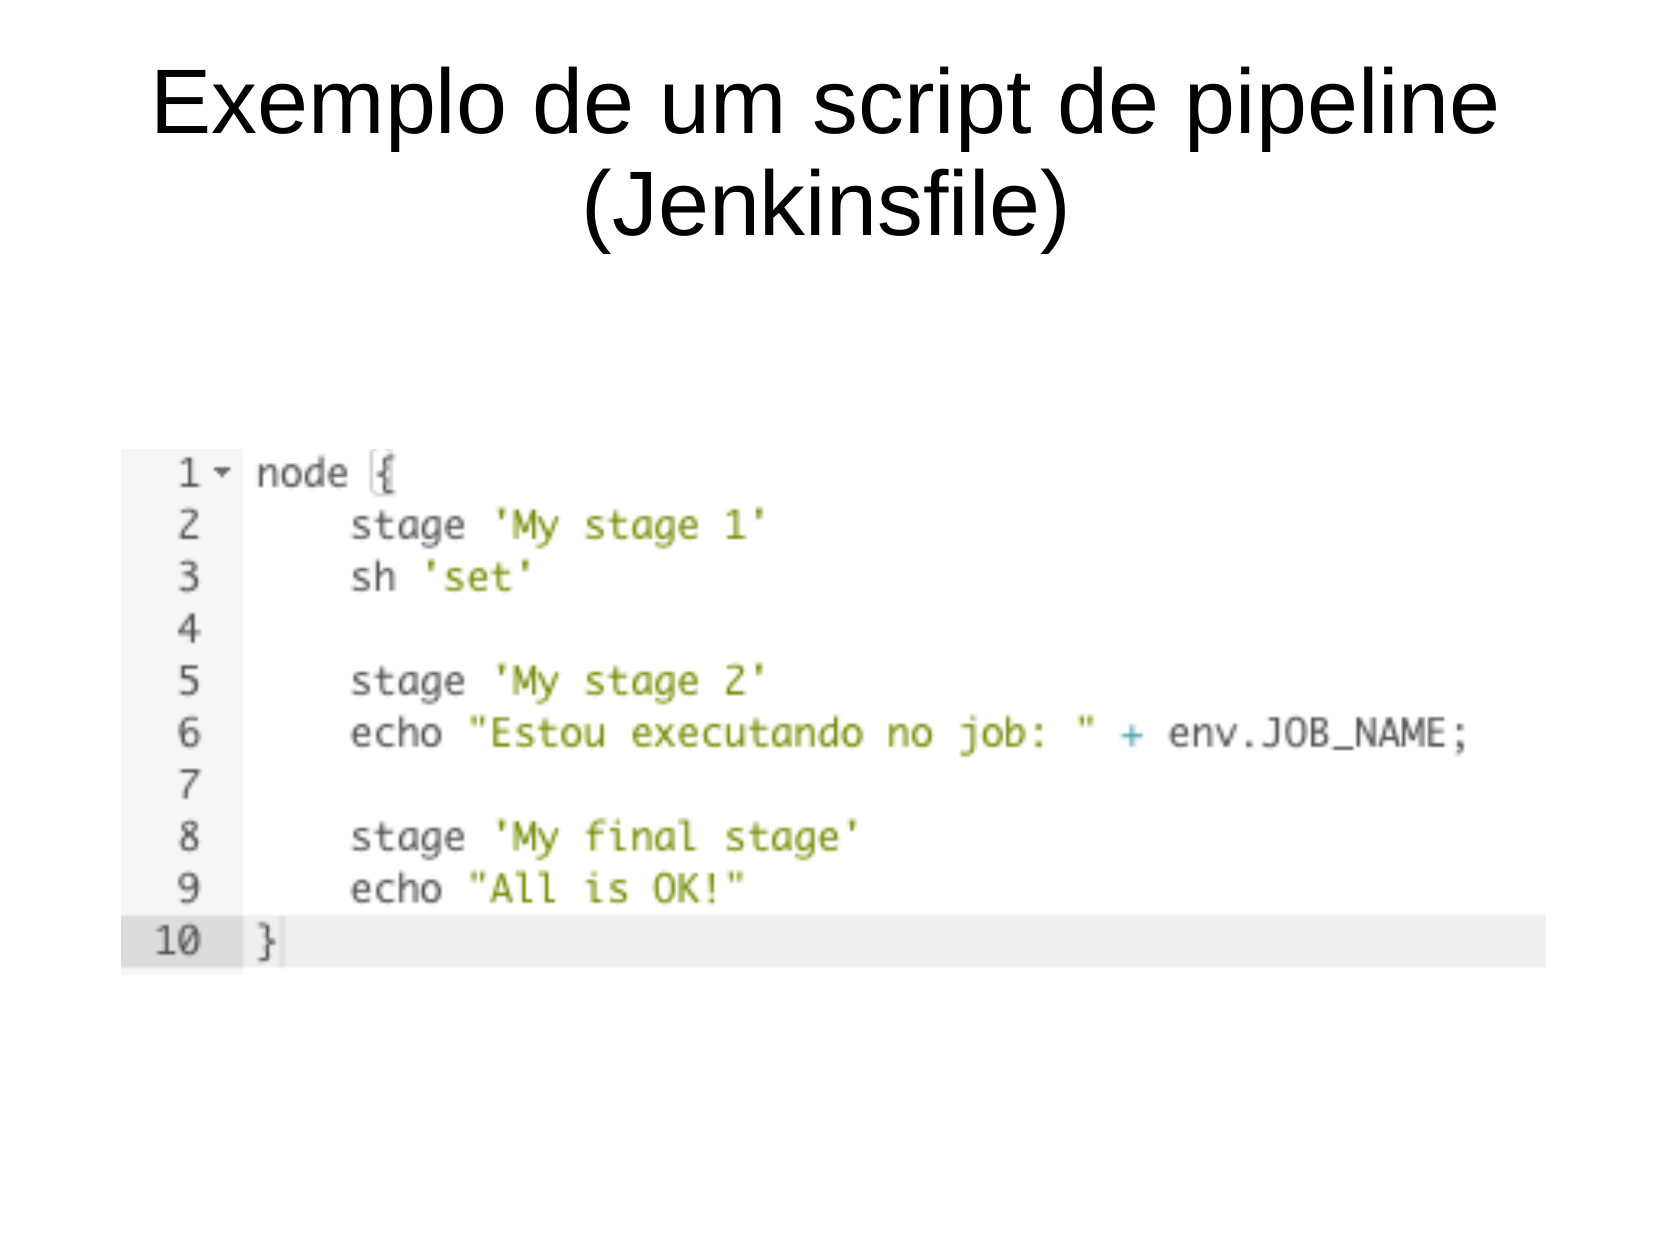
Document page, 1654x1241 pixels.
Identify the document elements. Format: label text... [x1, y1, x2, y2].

picture [121, 449, 1546, 976]
title Exemplo de um script de pipeline (Jenkinsfile) [82, 49, 1571, 257]
